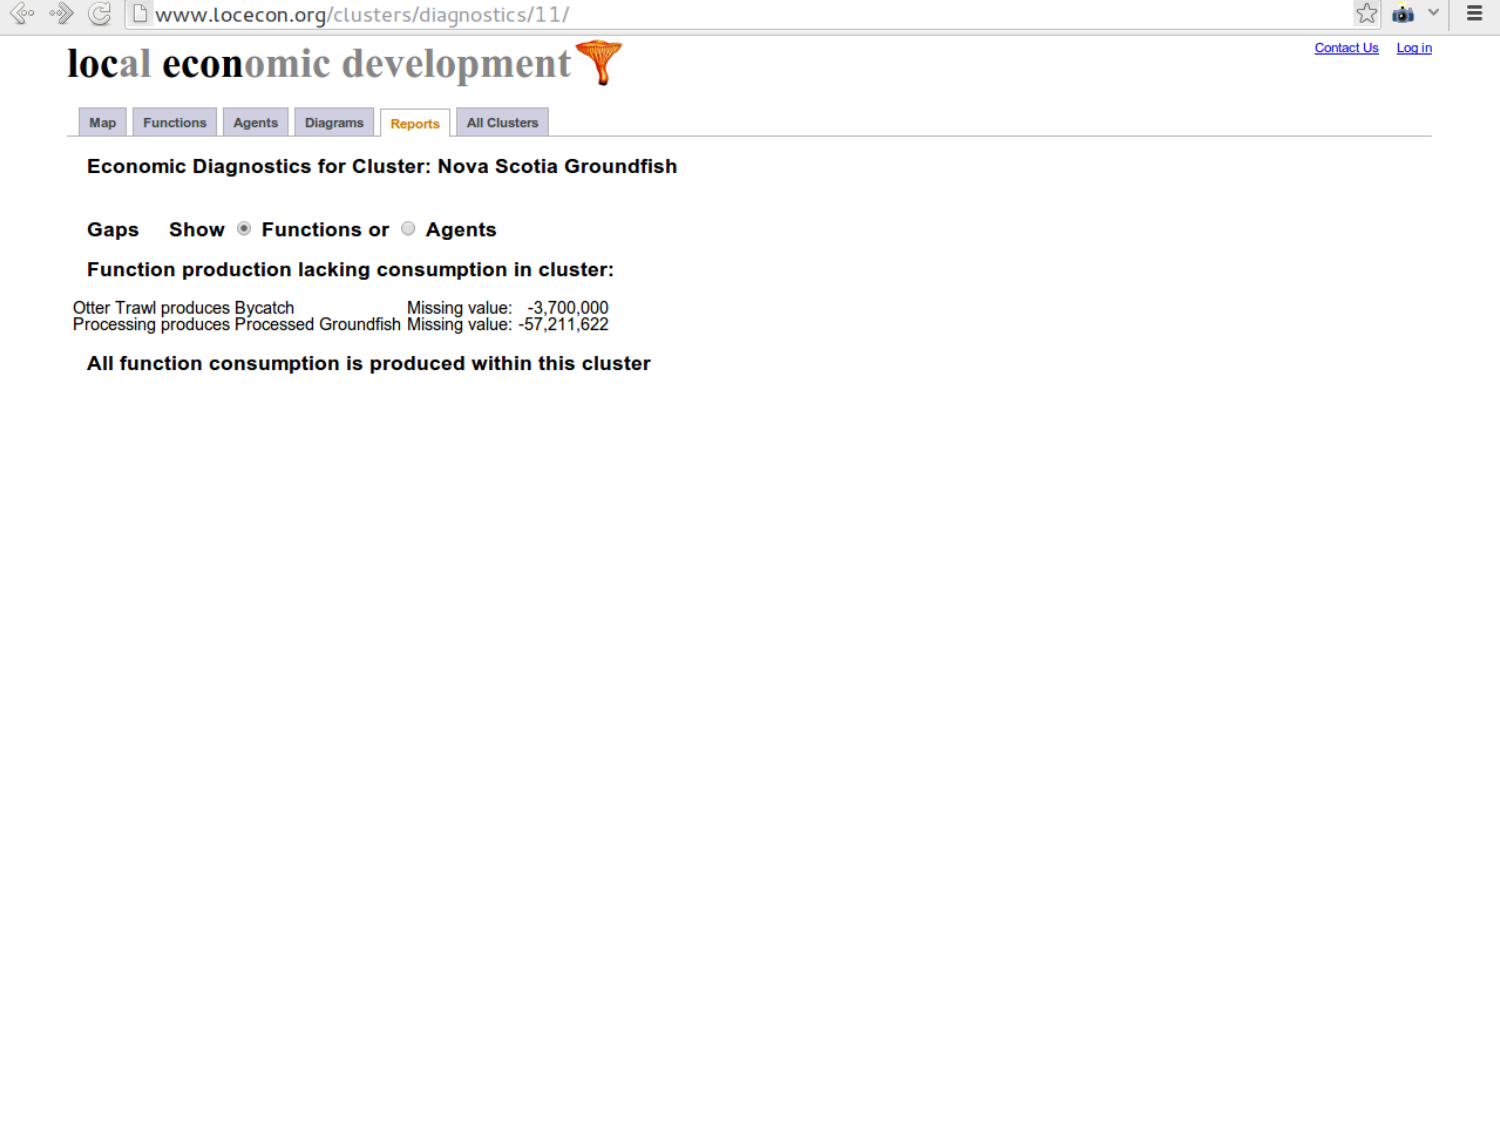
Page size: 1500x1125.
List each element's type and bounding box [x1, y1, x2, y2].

text_box [0, 0, 1500, 1125]
